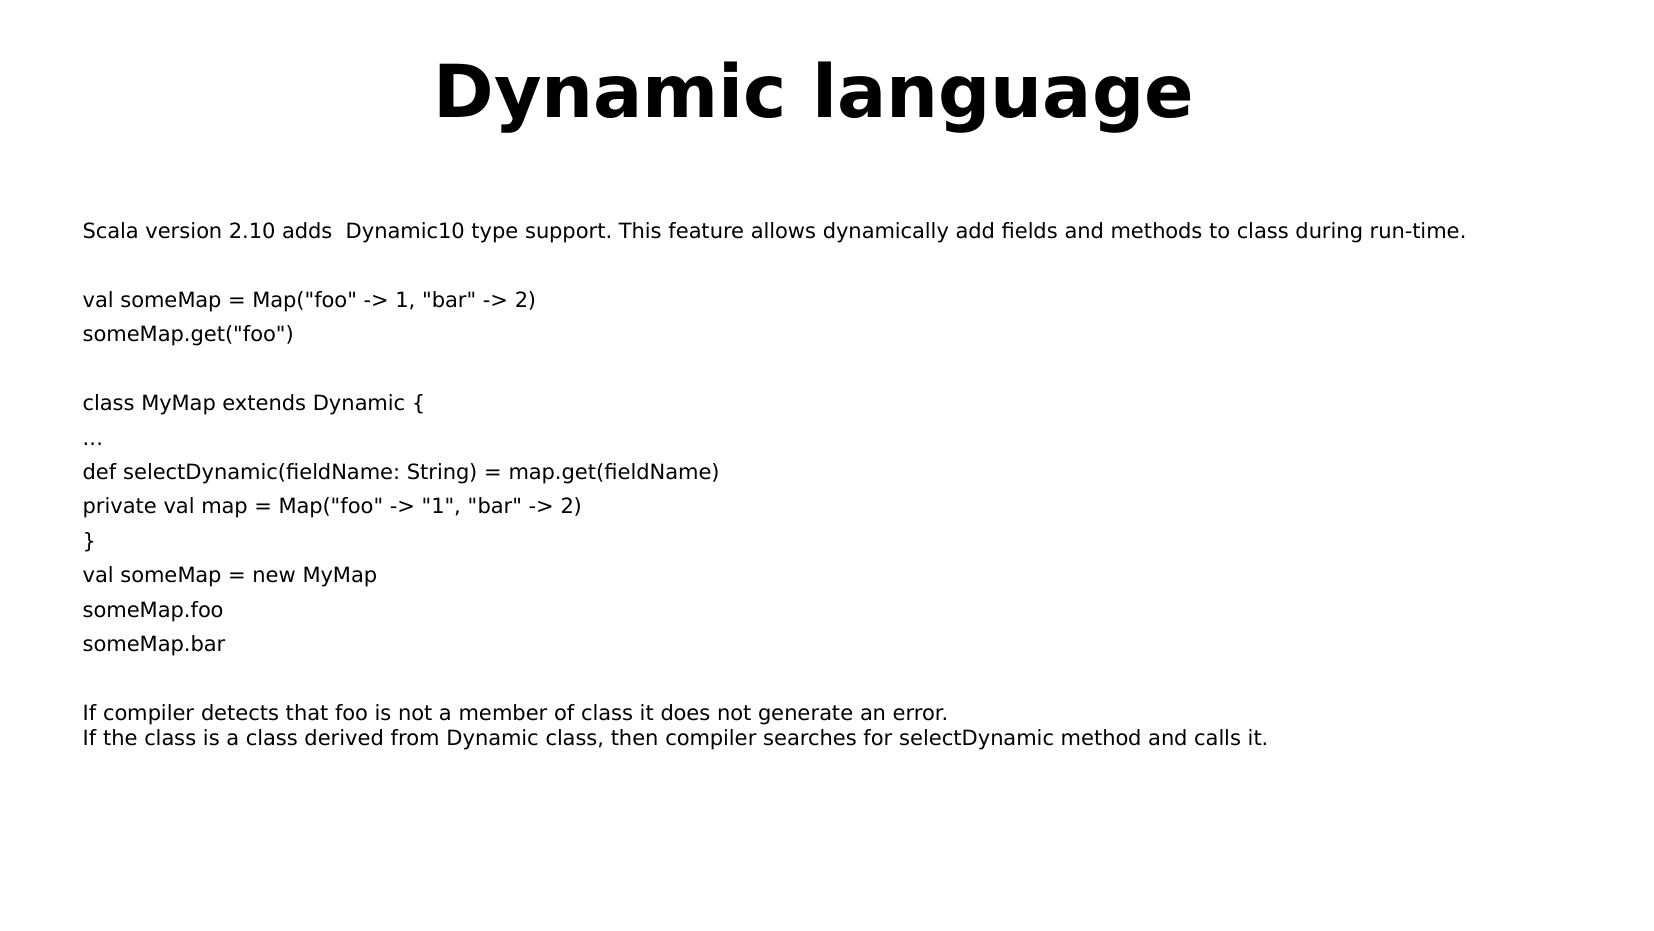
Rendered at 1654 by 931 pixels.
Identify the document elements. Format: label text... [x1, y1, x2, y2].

list Scala version 2.10 adds Dynamic10 type support. This feature allows dynamically add fields and methods to class during run-time. val someMap = Map("foo" -> 1, "bar" -> 2) someMap.get("foo") class MyMap extends Dynamic { ... def selectDynamic(fieldName: String) = map.get(fieldName) private val map = Map("foo" -> "1", "bar" -> 2) } val someMap = new MyMap someMap.foo someMap.bar If compiler detects that foo is not a member of class it does not generate an error. If the class is a class derived from Dynamic class, then compiler searches for selectDynamic method and calls it. [82, 217, 1571, 758]
title Dynamic language [82, 37, 1571, 147]
